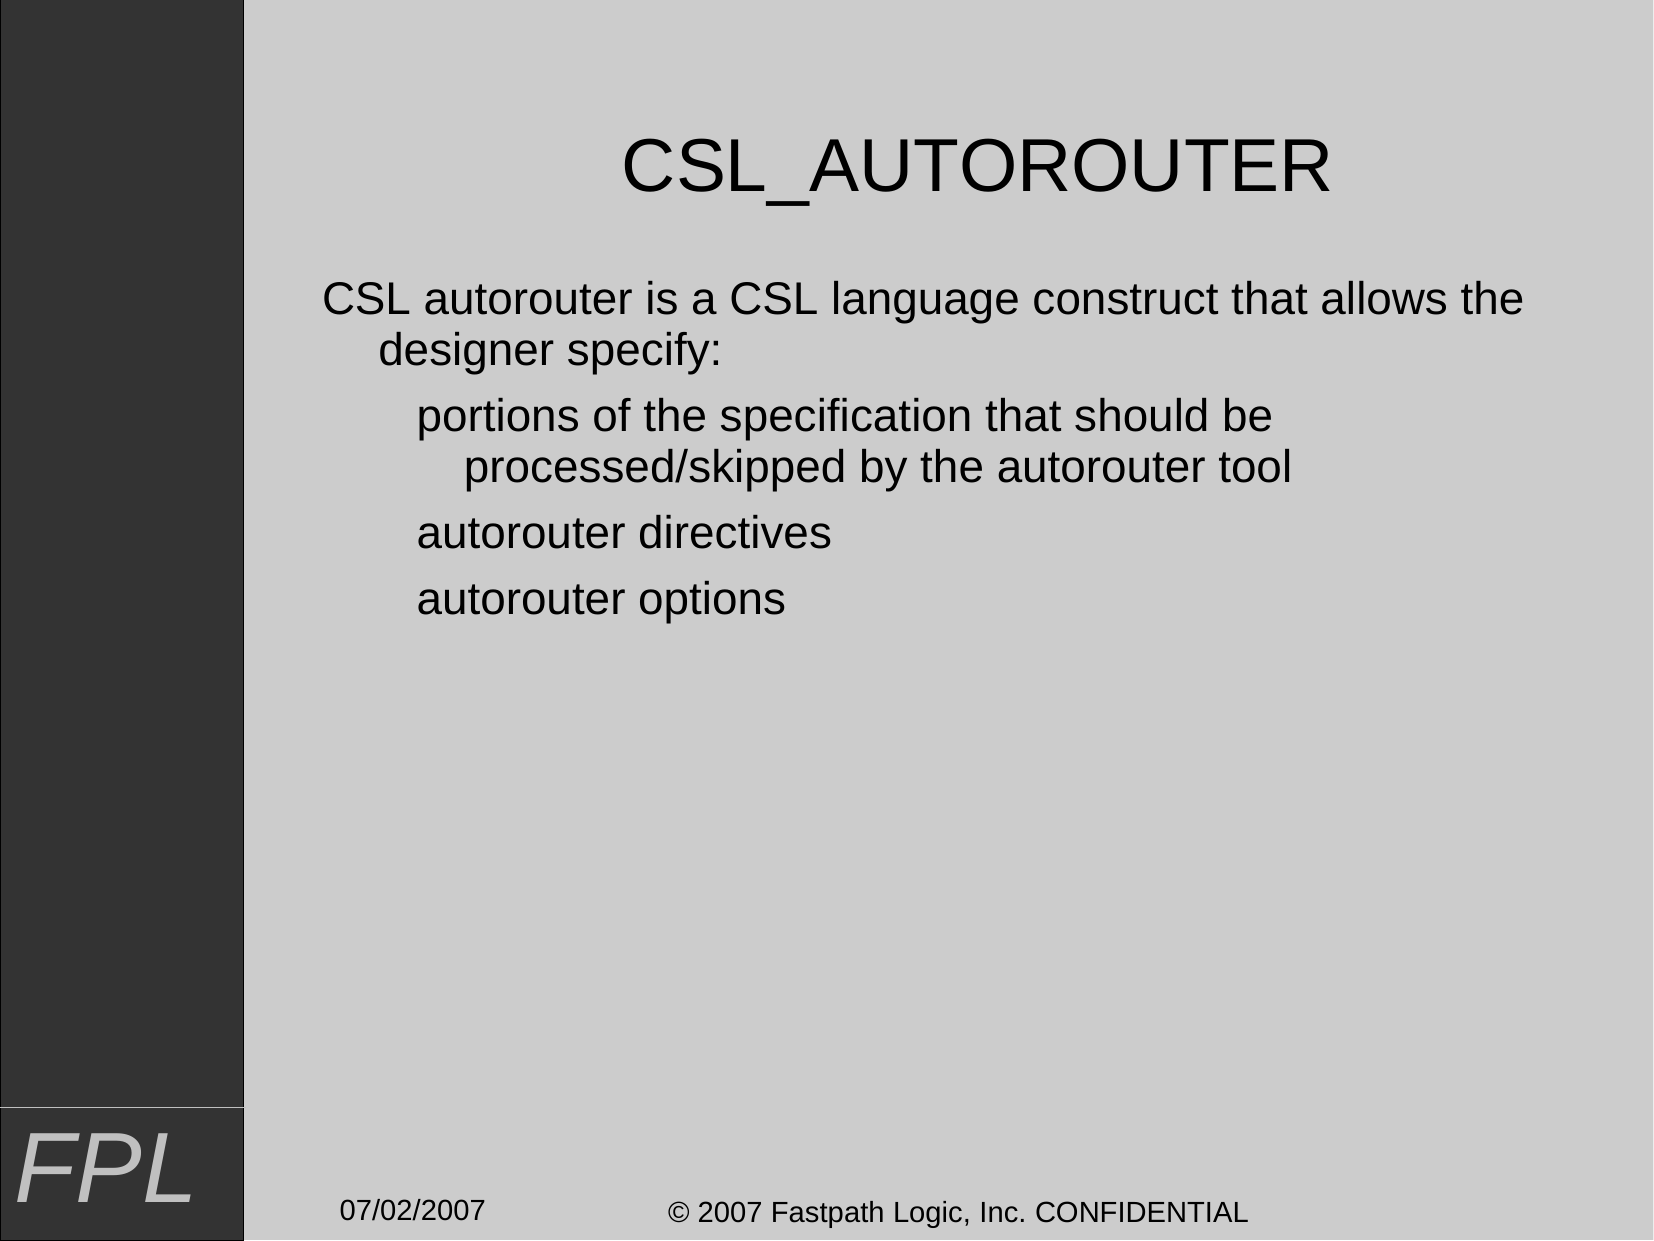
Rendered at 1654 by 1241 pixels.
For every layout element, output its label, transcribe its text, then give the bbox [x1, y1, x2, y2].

list CSL autorouter is a CSL language construct that allows the designer specify: portions of the specification that should be processed/skipped by the autorouter tool autorouter directives autorouter options [322, 272, 1635, 1179]
title CSL_AUTOROUTER [427, 57, 1530, 272]
